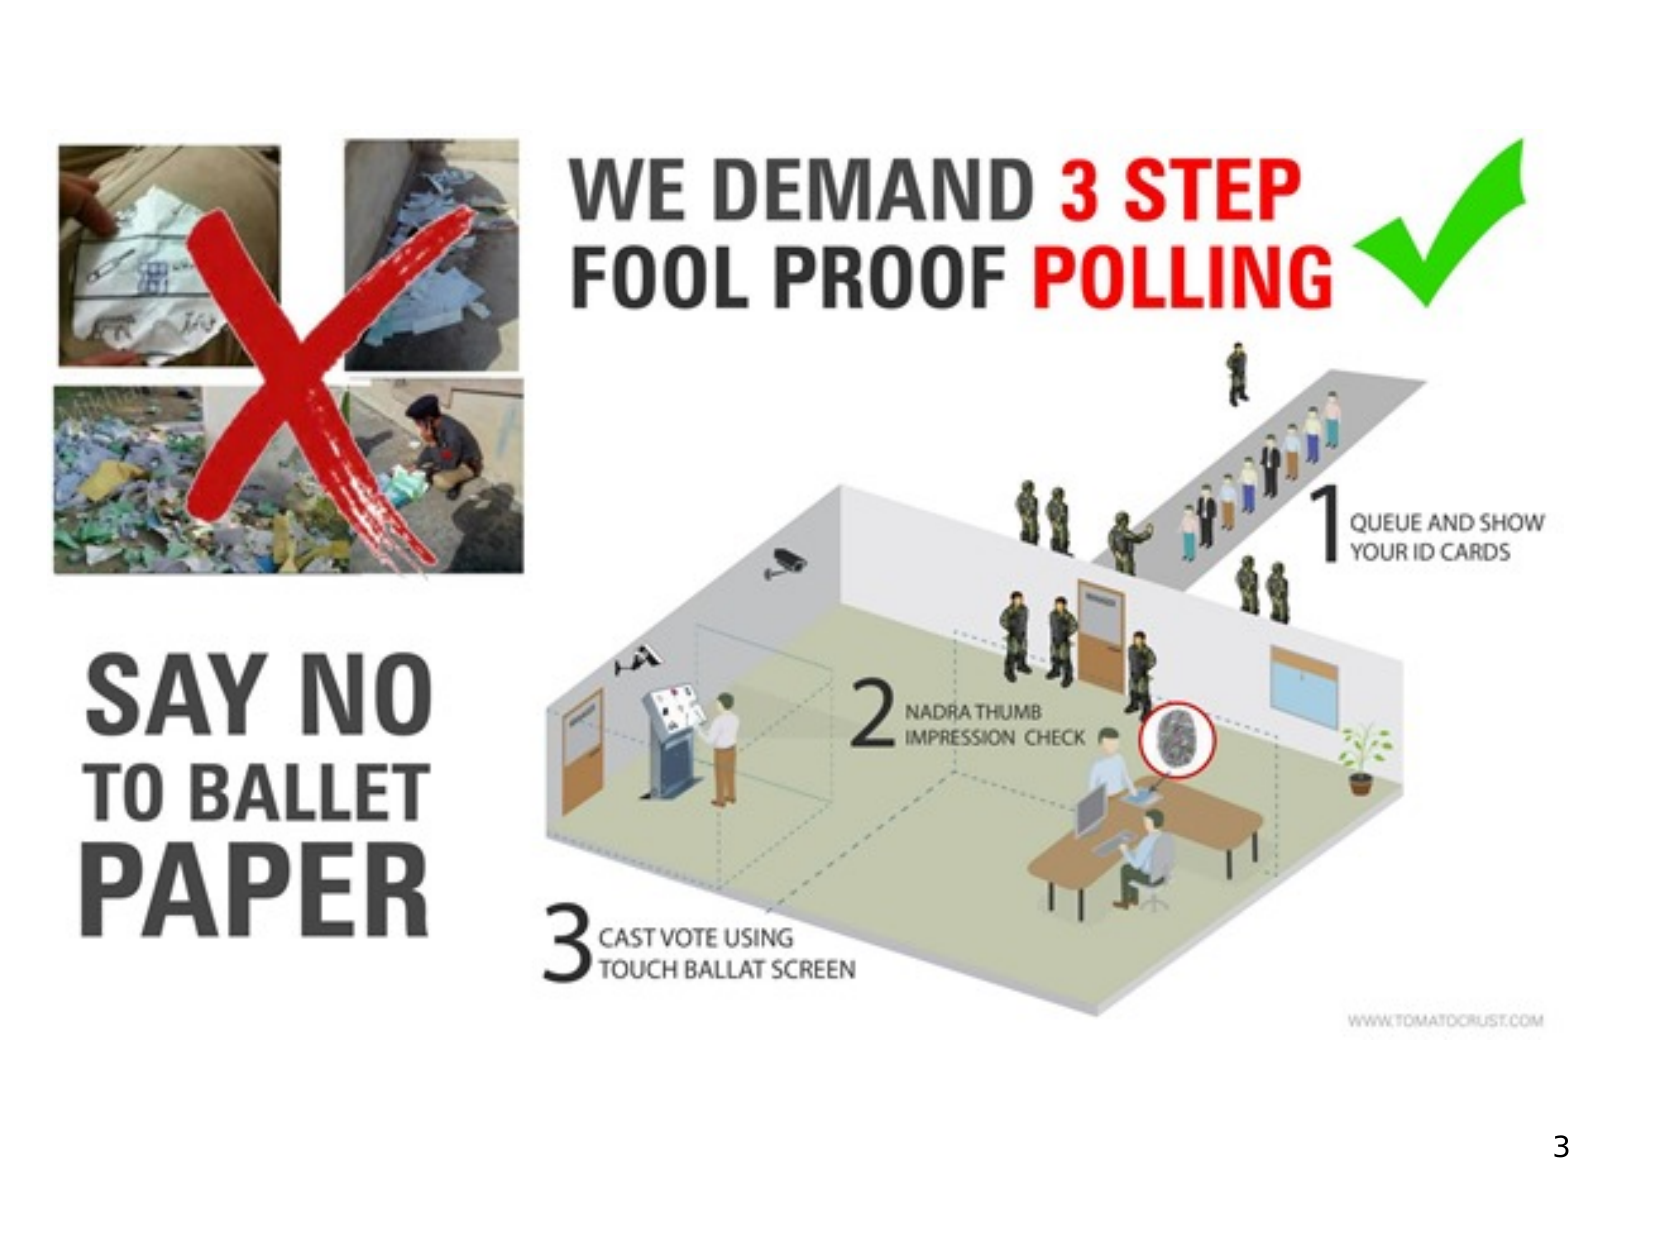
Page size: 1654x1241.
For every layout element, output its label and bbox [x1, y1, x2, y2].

picture [47, 129, 1564, 1040]
